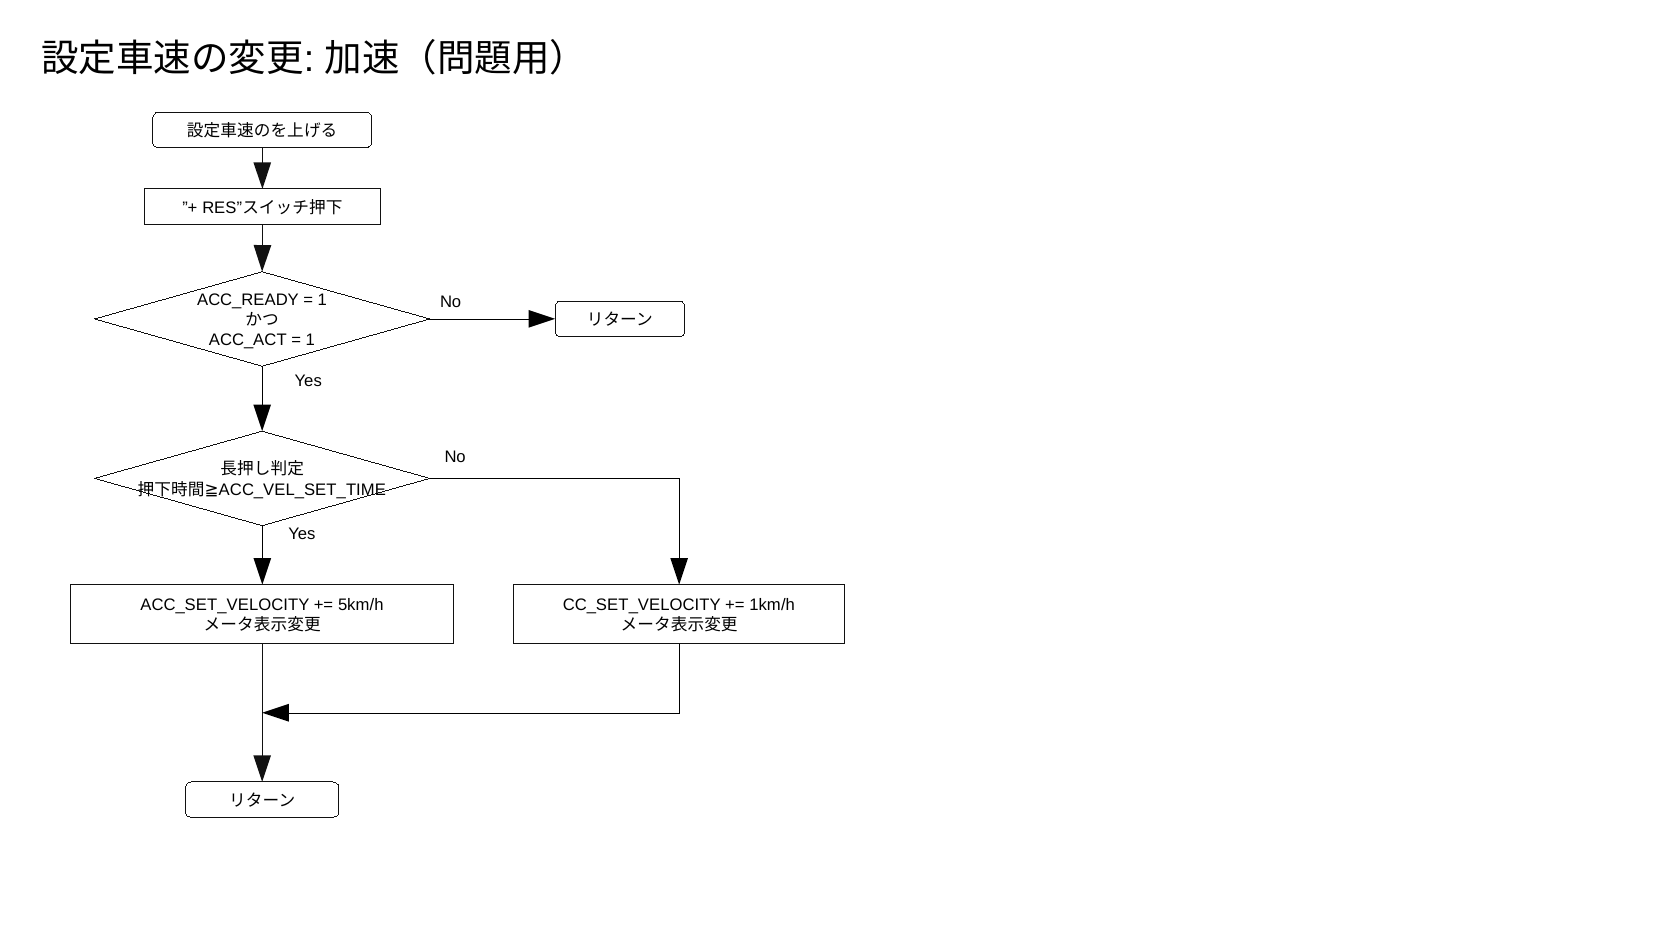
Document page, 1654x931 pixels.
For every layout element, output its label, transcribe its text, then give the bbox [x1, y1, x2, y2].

text_box 設定車速のを上げる [152, 112, 372, 148]
text_box CC_SET_VELOCITY += 1km/h メータ表示変更 [513, 584, 845, 644]
text_box リターン [185, 781, 339, 818]
text_box Yes [273, 515, 331, 550]
text_box 設定車速の変更: 加速（問題用） [26, 26, 603, 84]
text_box No [425, 283, 476, 317]
text_box ACC_SET_VELOCITY += 5km/h メータ表示変更 [70, 584, 454, 644]
text_box No [429, 438, 481, 473]
text_box Yes [279, 362, 337, 396]
text_box 長押し判定 押下時間≧ACC_VEL_SET_TIME [94, 431, 429, 526]
text_box ”+ RES”スイッチ押下 [144, 188, 381, 225]
text_box ACC_READY = 1 かつ ACC_ACT = 1 [94, 271, 430, 367]
text_box リターン [555, 301, 685, 337]
